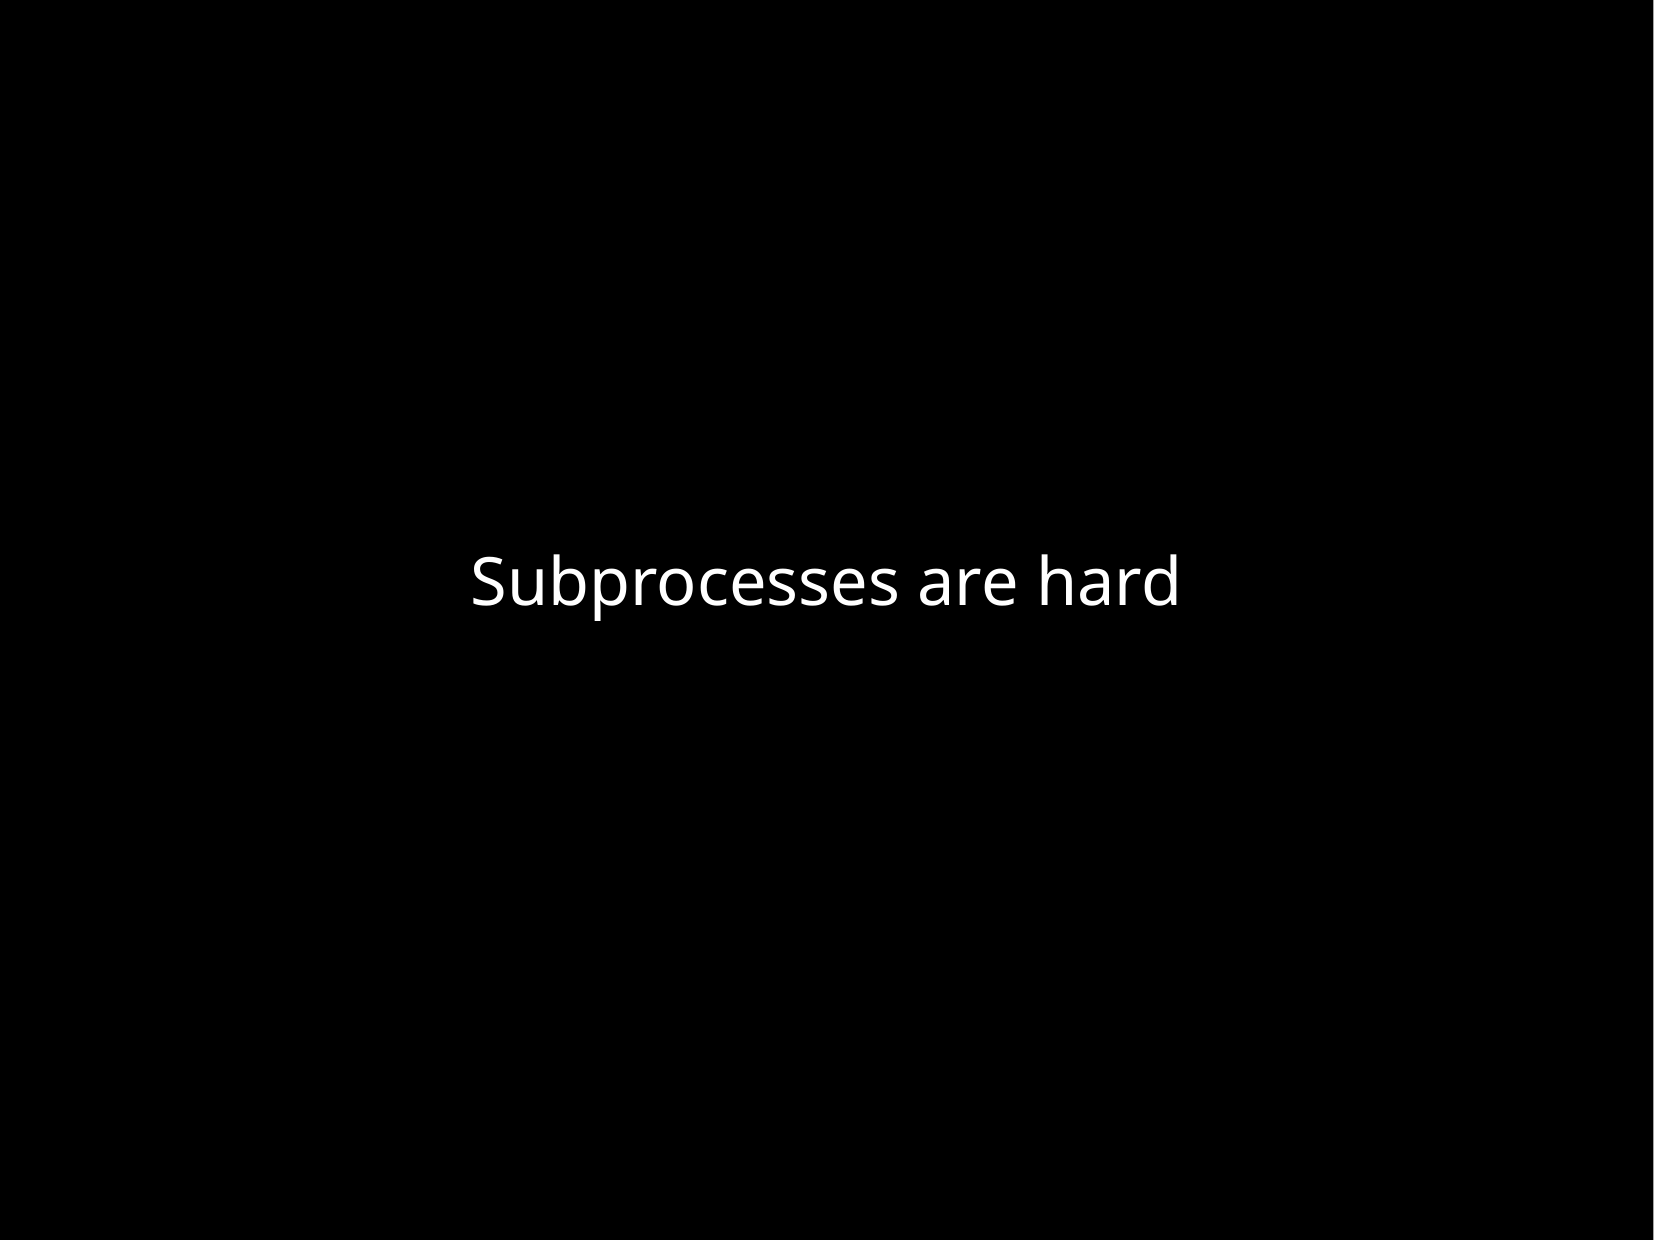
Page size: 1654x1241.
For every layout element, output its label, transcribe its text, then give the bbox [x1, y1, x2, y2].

subtitle Subprocesses are hard [82, 56, 1571, 1102]
